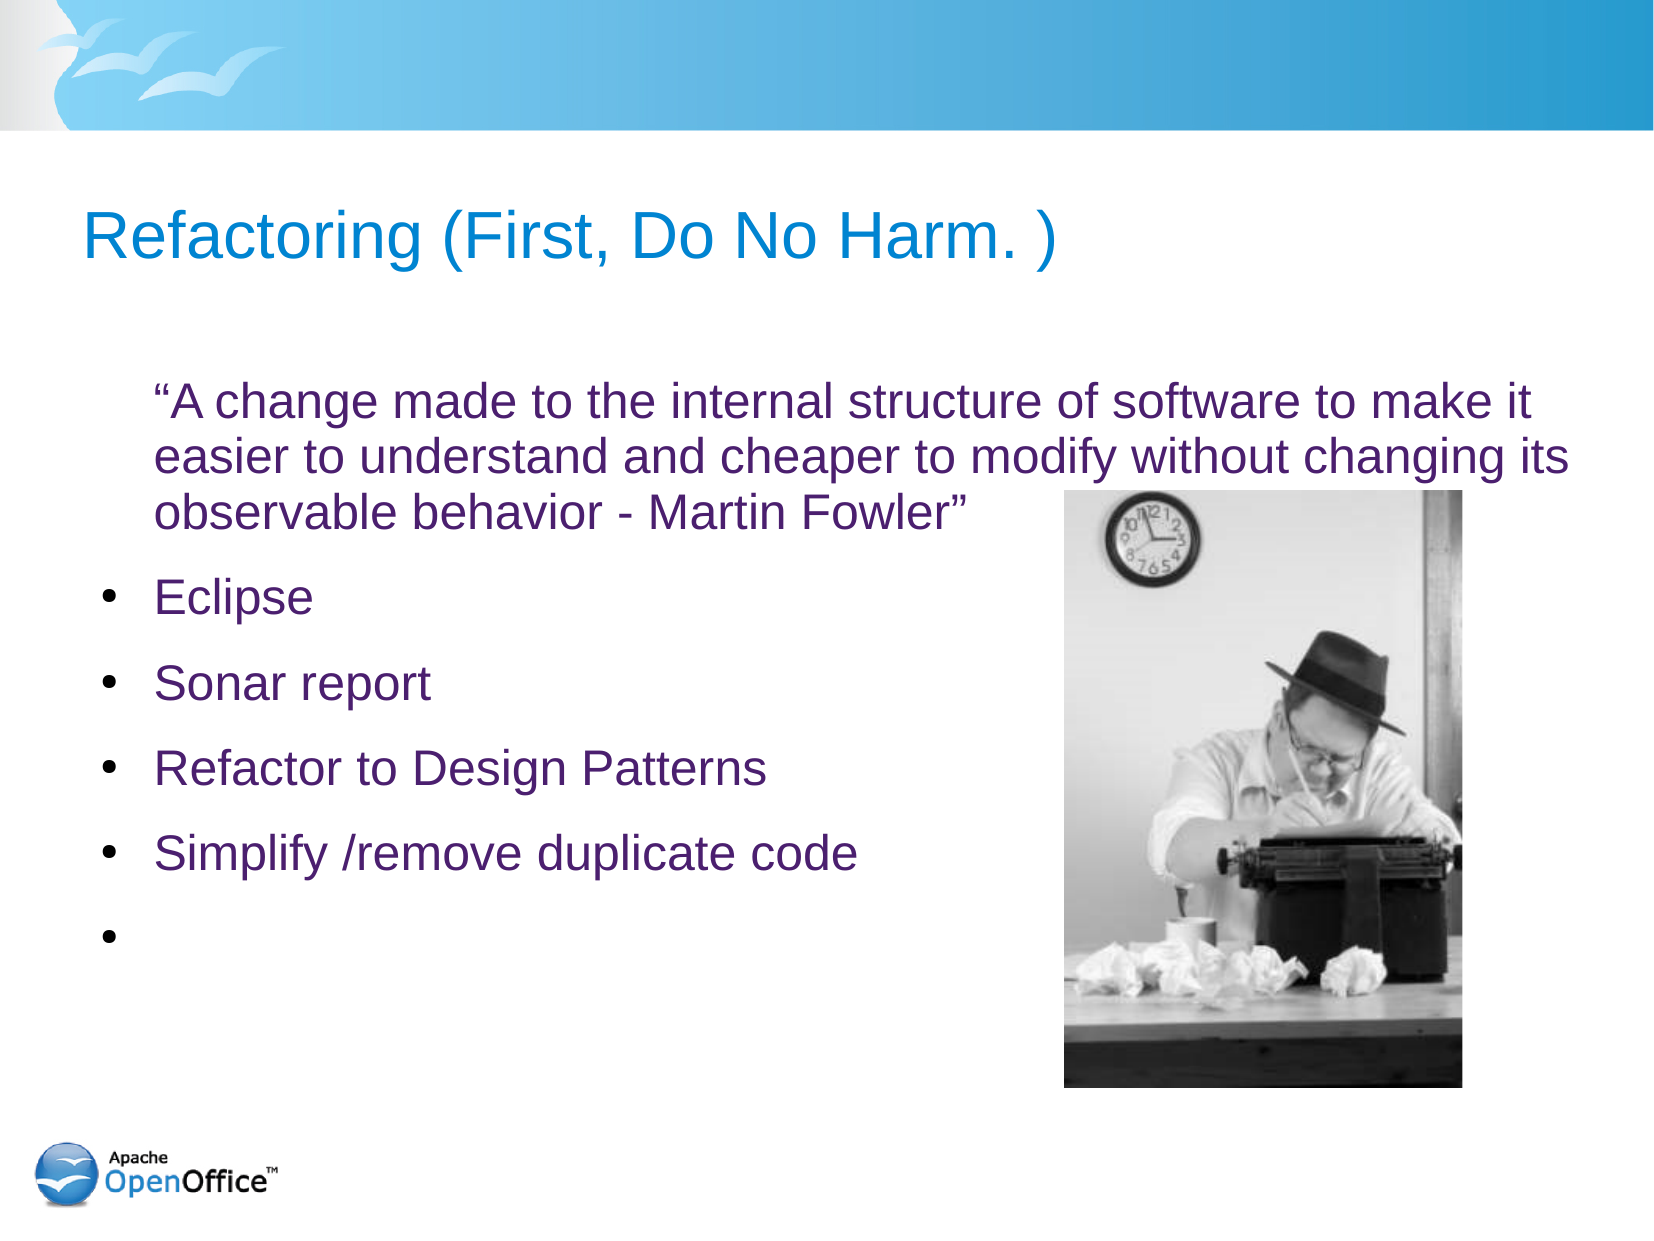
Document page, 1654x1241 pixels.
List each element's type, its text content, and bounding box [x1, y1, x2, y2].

picture [0, 0, 1654, 1241]
title Refactoring (First, Do No Harm. ) [82, 139, 1571, 332]
text_box [1064, 490, 1463, 1088]
list “A change made to the internal structure of software to make it easier to understand and cheaper to modify without changing its observable behavior - Martin Fowler” Eclipse Sonar report Refactor to Design Patterns Simplify /remove duplicate code [82, 372, 1571, 1052]
